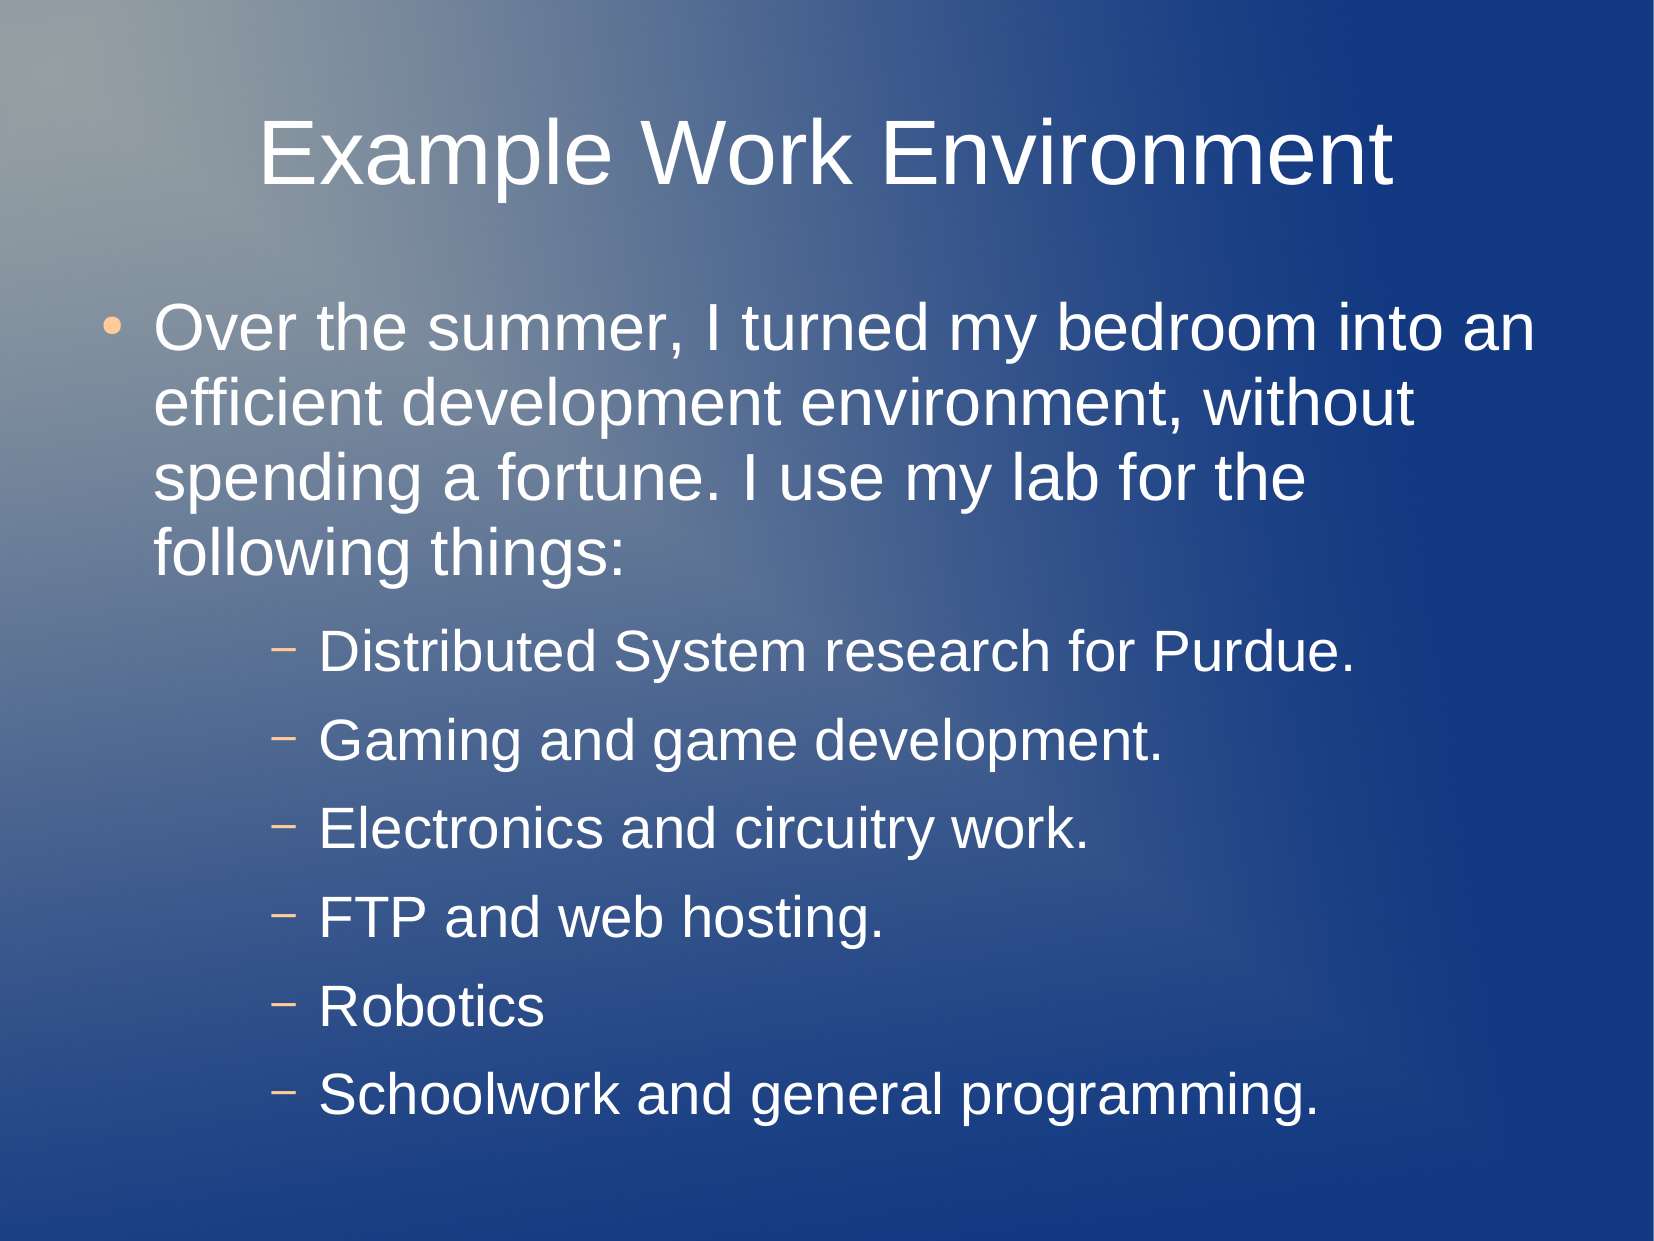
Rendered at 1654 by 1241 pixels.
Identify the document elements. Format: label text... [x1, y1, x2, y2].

list Over the summer, I turned my bedroom into an efficient development environment, without spending a fortune. I use my lab for the following things: Distributed System research for Purdue. Gaming and game development. Electronics and circuitry work. FTP and web hosting. Robotics Schoolwork and general programming. [82, 290, 1571, 1126]
picture [0, 0, 1654, 1241]
title Example Work Environment [82, 49, 1571, 257]
